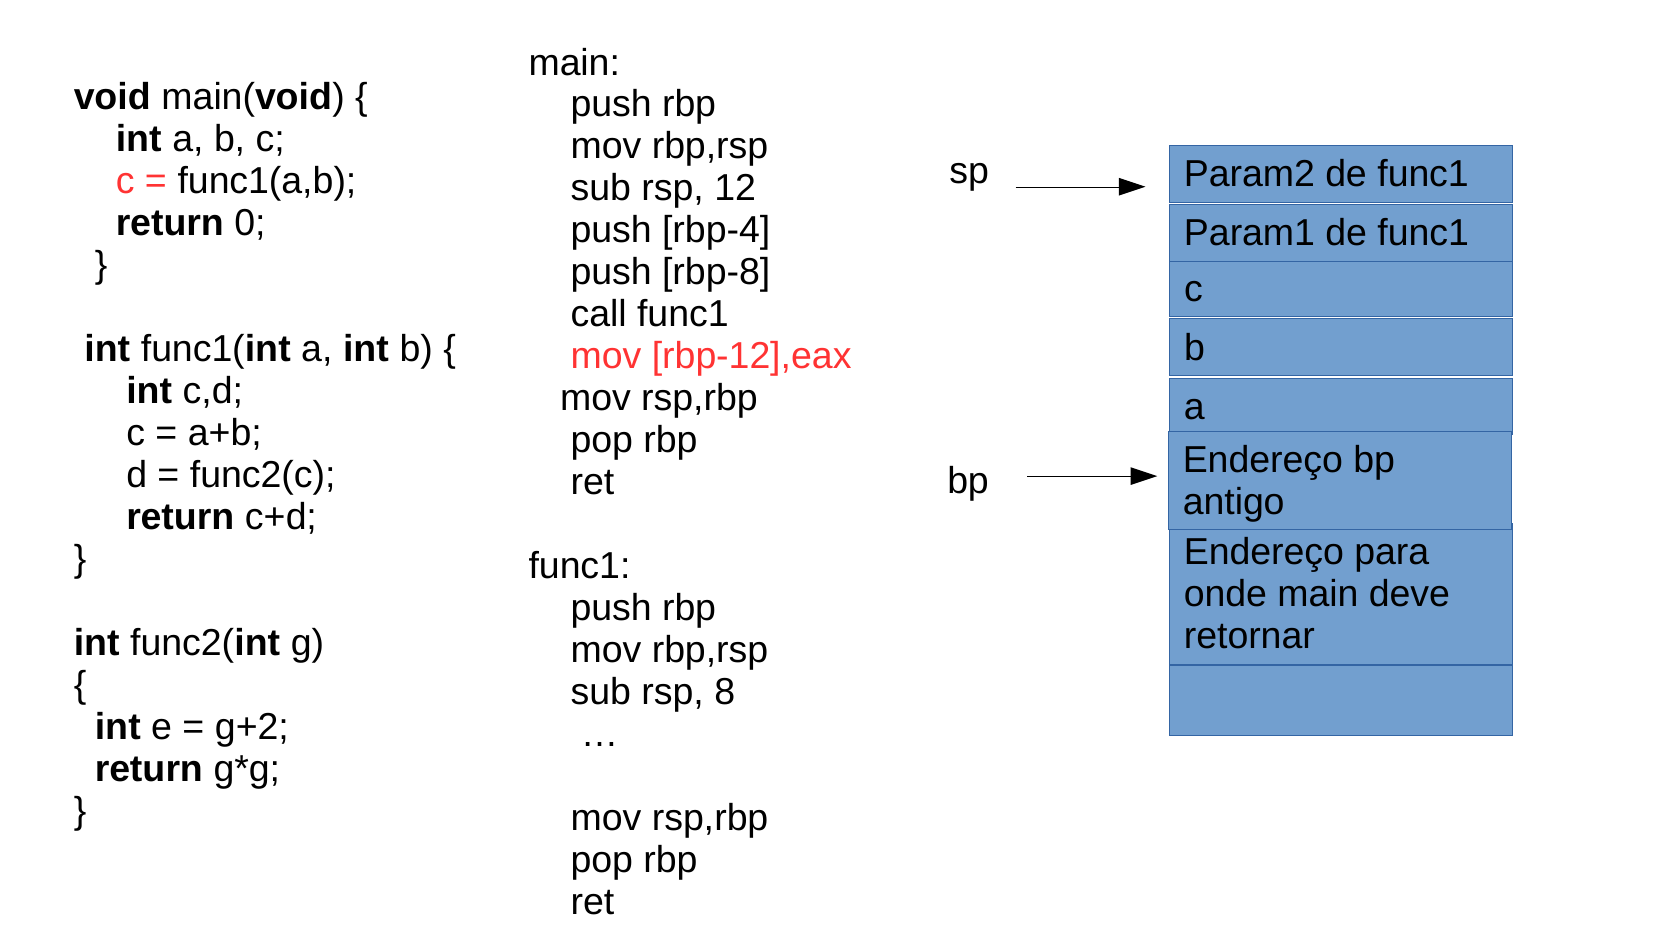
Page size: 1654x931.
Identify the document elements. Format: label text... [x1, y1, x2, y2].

text_box Param1 de func1 [1169, 204, 1513, 262]
text_box main: push rbp mov rbp,rsp sub rsp, 12 push [rbp-4] push [rbp-8] call func1 mov [rbp-12],eax mov rsp,rbp pop rbp ret func1: push rbp mov rbp,rsp sub rsp, 8 … mov rsp,rbp pop rbp ret [513, 33, 939, 931]
text_box Endereço bp antigo [1168, 431, 1512, 530]
text_box [1169, 665, 1513, 722]
text_box Param2 de func1 [1169, 145, 1513, 203]
text_box b [1169, 318, 1513, 376]
text_box bp [932, 452, 1004, 510]
text_box Endereço para onde main deve retornar [1169, 523, 1513, 665]
text_box a [1169, 378, 1513, 435]
text_box c [1169, 262, 1513, 317]
text_box sp [939, 141, 1004, 199]
text_box void main(void) { int a, b, c; c = func1(a,b); return 0; } int func1(int a, int b) { int c,d; c = a+b; d = func2(c); return c+d; } int func2(int g) { int e = g+2; return g*g; } [59, 67, 485, 839]
